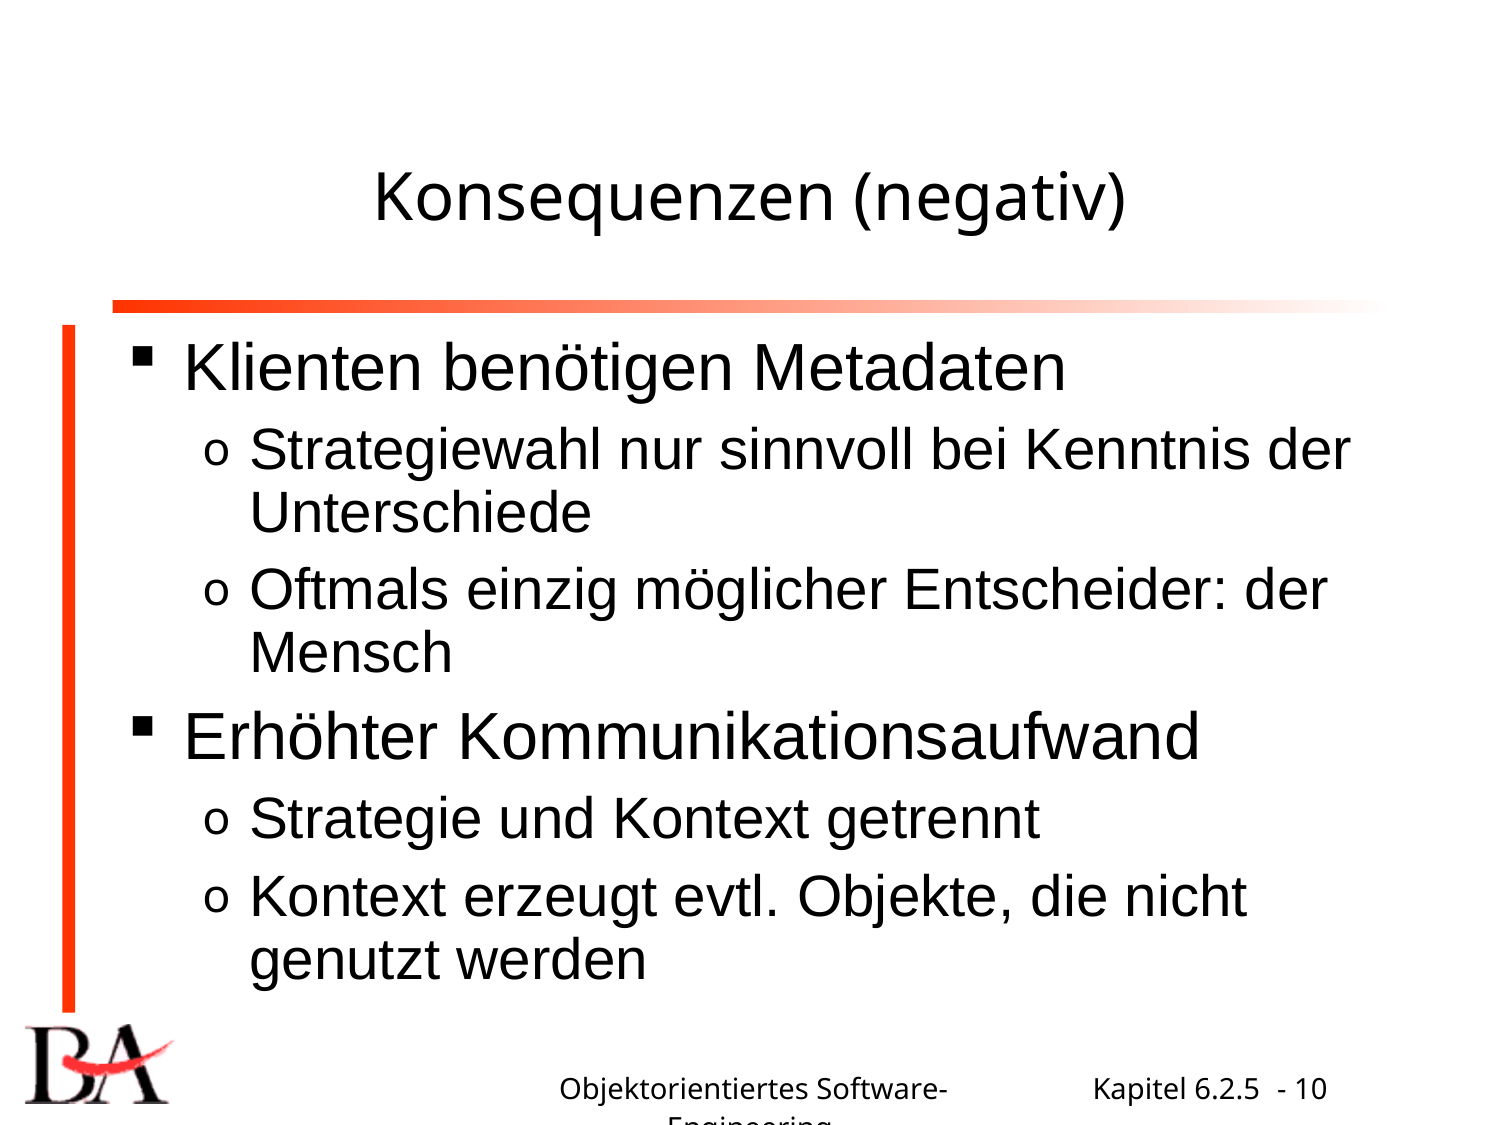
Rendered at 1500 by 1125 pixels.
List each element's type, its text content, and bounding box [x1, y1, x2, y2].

title Konsequenzen (negativ) [112, 99, 1388, 288]
picture [24, 1024, 175, 1104]
list Klienten benötigen Metadaten Strategiewahl nur sinnvoll bei Kenntnis der Unterschiede Oftmals einzig möglicher Entscheider: der Mensch Erhöhter Kommunikationsaufwand Strategie und Kontext getrennt Kontext erzeugt evtl. Objekte, die nicht genutzt werden [112, 324, 1388, 1051]
